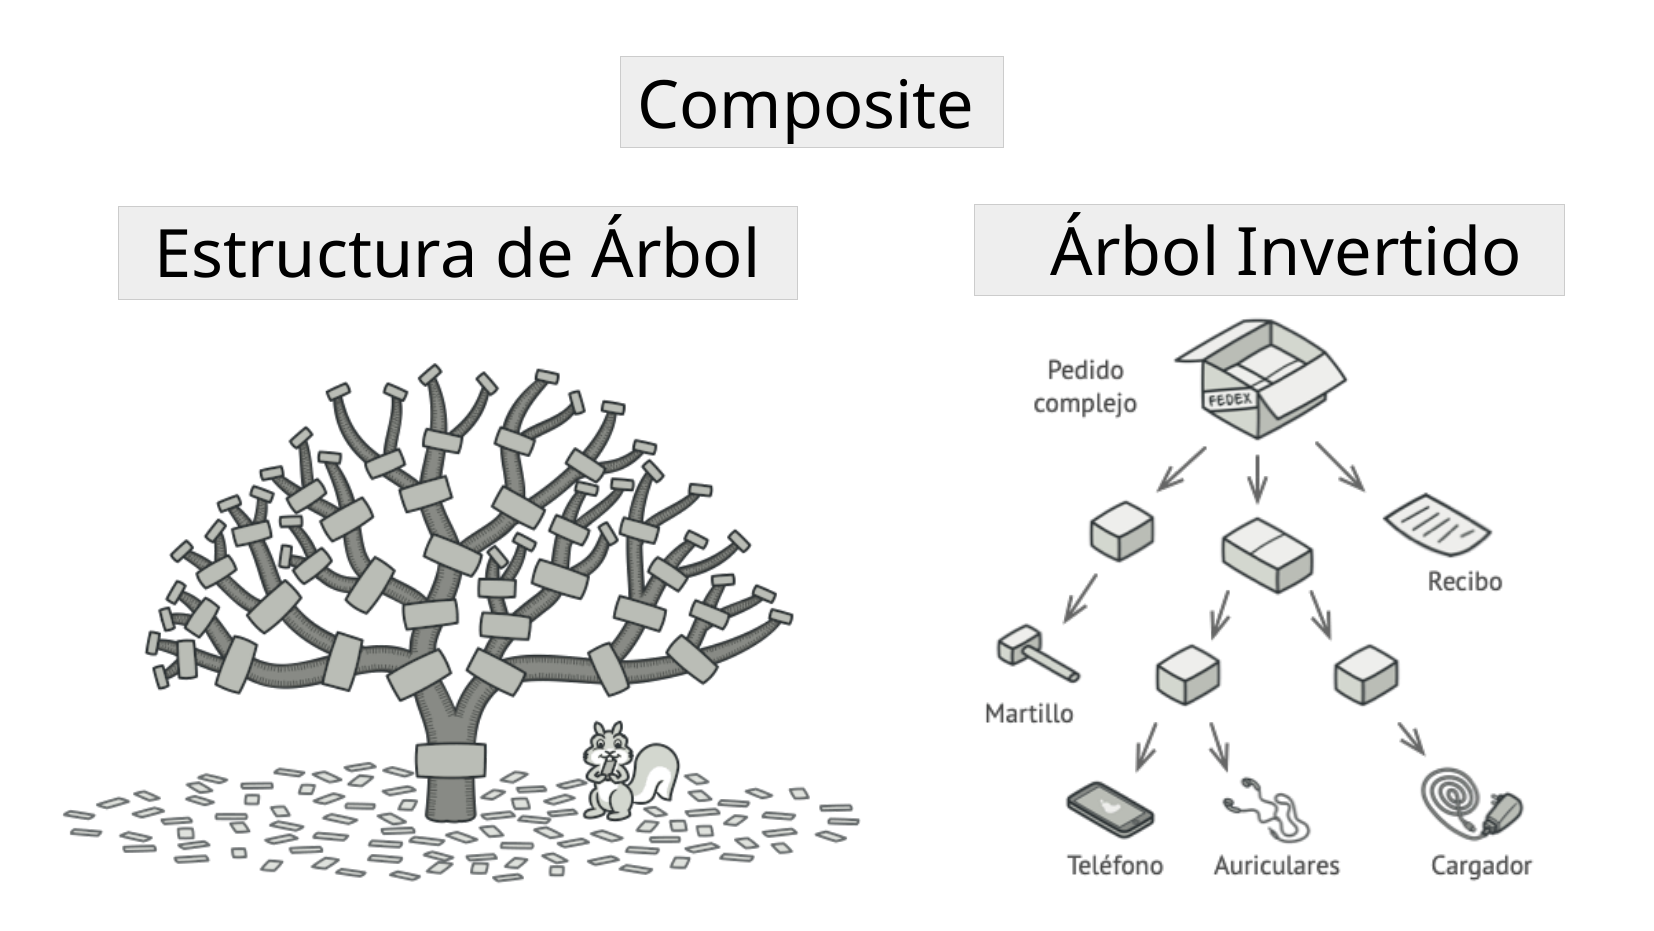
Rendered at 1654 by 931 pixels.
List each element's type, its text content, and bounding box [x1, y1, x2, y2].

text_box Árbol Invertido [974, 204, 1565, 296]
picture [954, 295, 1565, 906]
picture [29, 336, 909, 886]
text_box Composite [620, 56, 1004, 148]
text_box Estructura de Árbol [118, 206, 798, 300]
